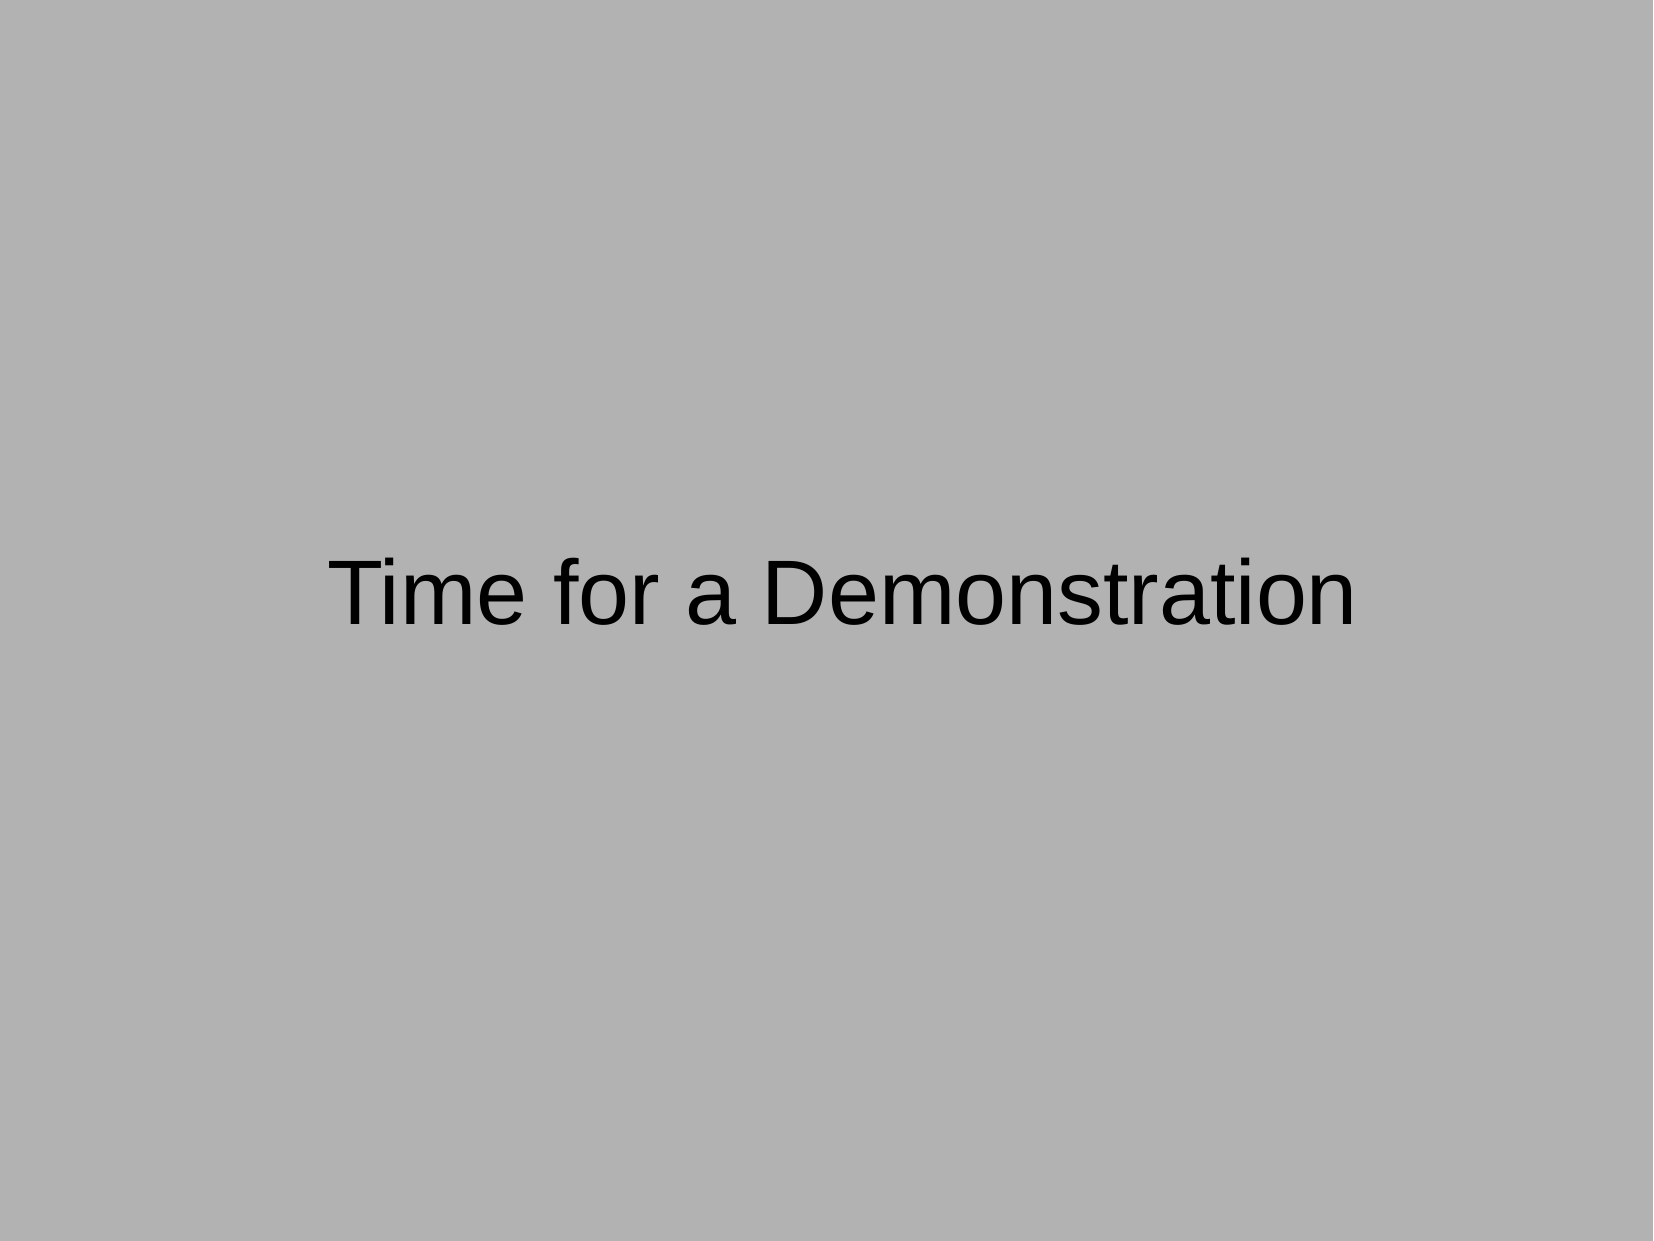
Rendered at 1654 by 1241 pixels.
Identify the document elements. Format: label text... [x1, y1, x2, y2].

title Time for a Demonstration [99, 488, 1587, 696]
